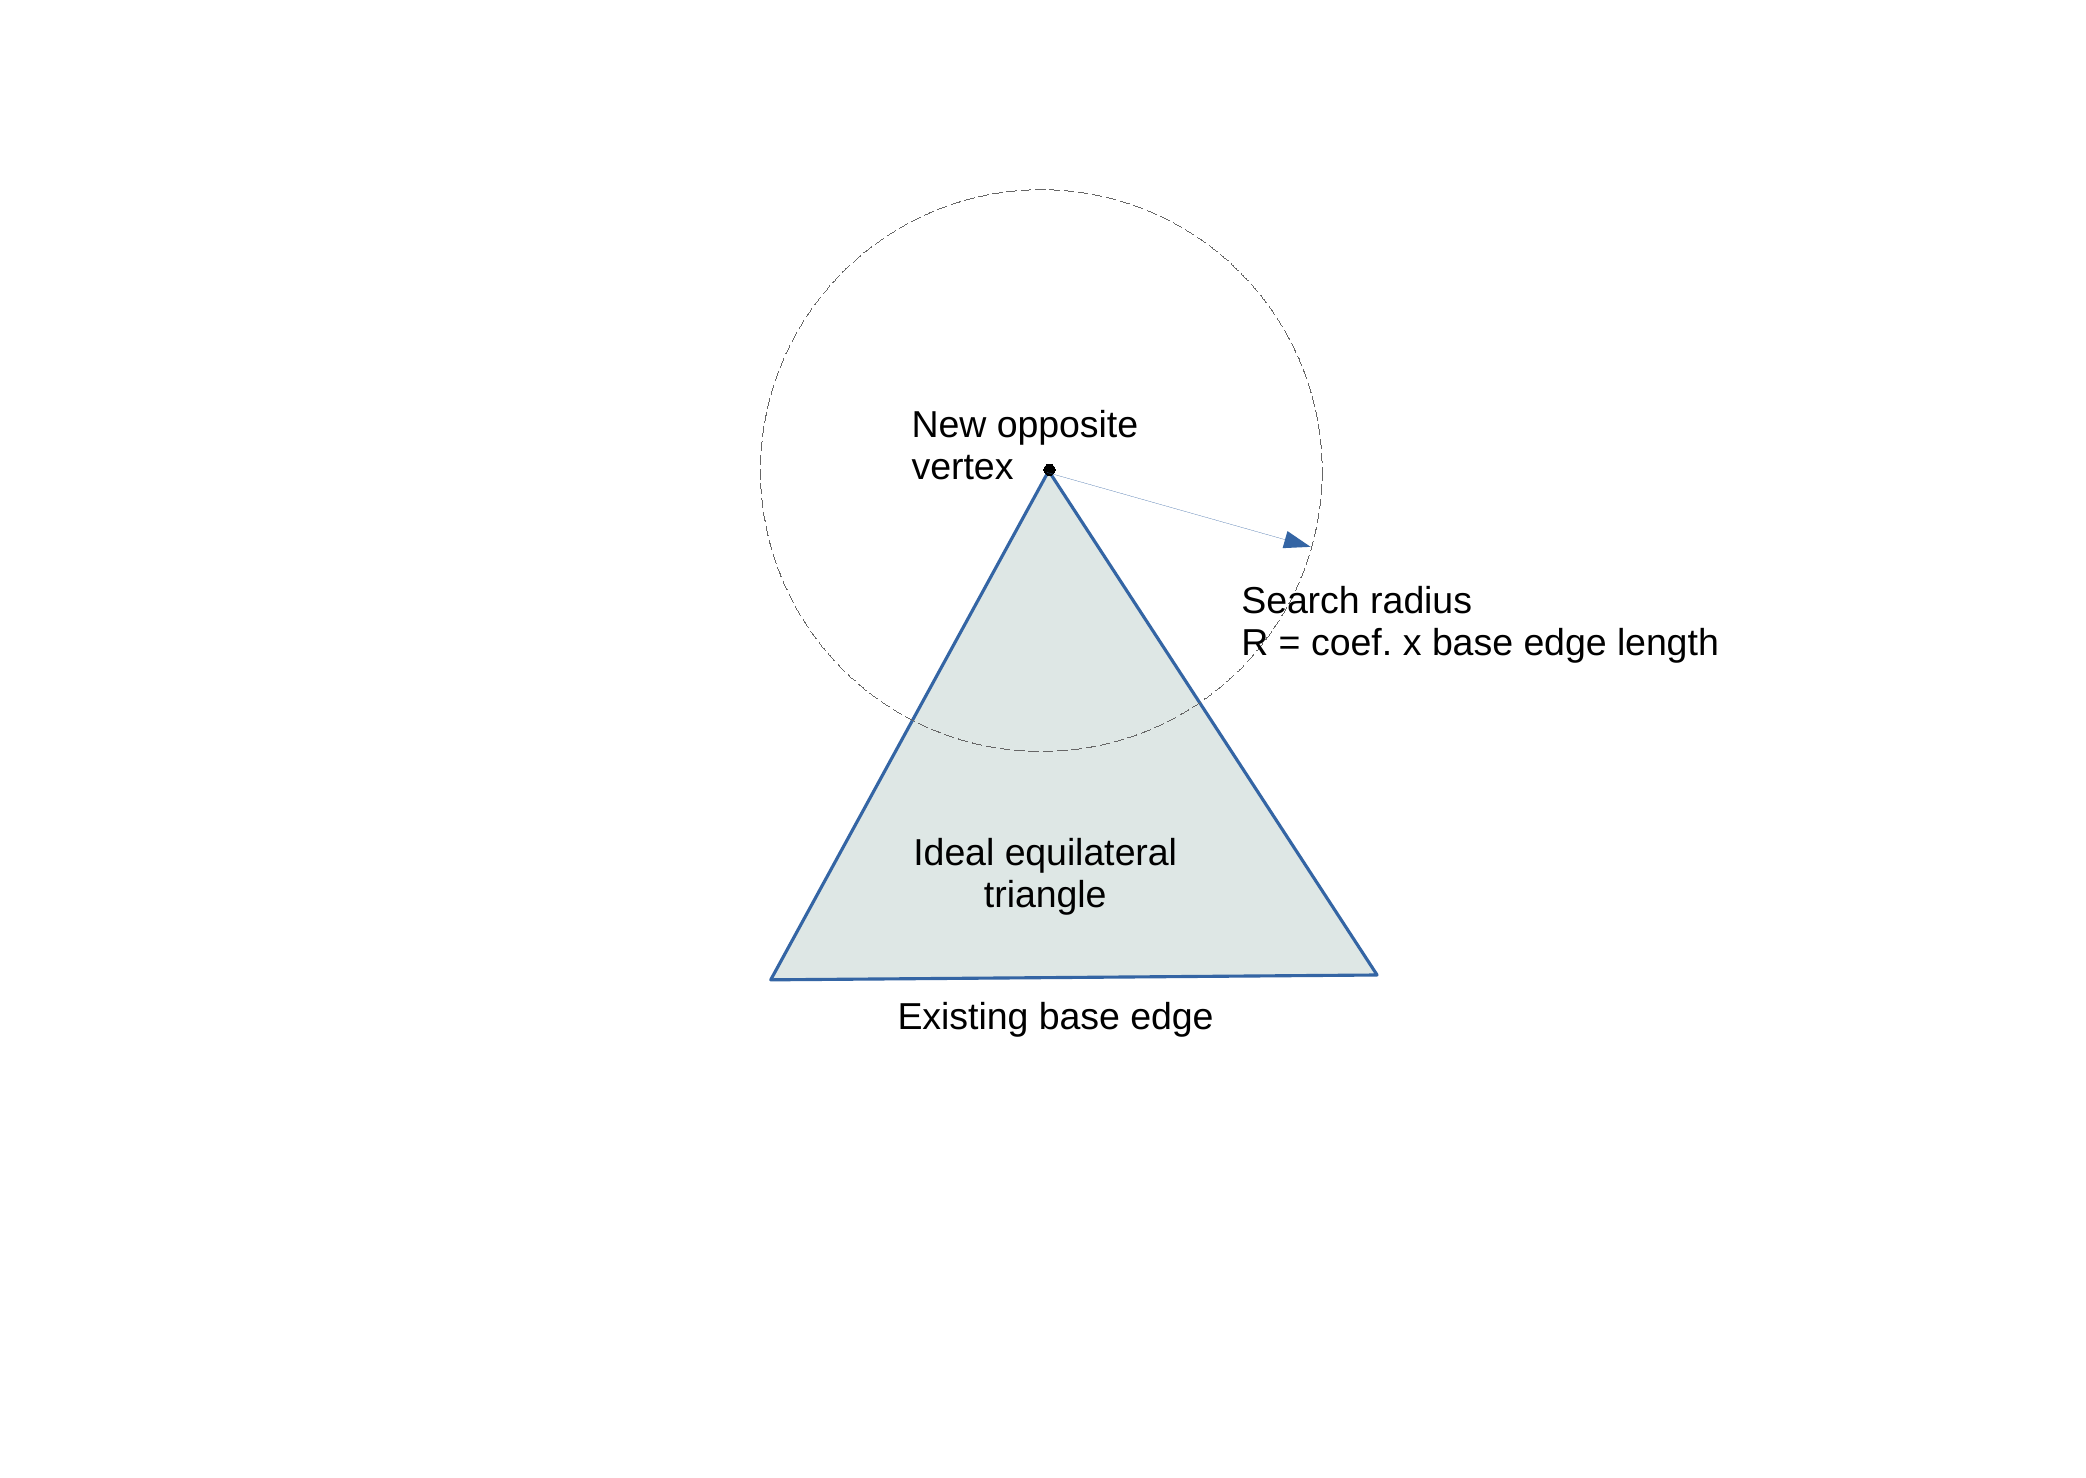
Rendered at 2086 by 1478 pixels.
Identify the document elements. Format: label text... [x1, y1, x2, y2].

text_box [1043, 464, 1056, 476]
text_box [770, 537, 1378, 980]
text_box Existing base edge [882, 987, 1275, 1051]
text_box Ideal equilateral triangle [897, 823, 1194, 965]
text_box Search radius R = coef. x base edge length [1226, 572, 1781, 707]
text_box New opposite vertex [896, 395, 1162, 537]
